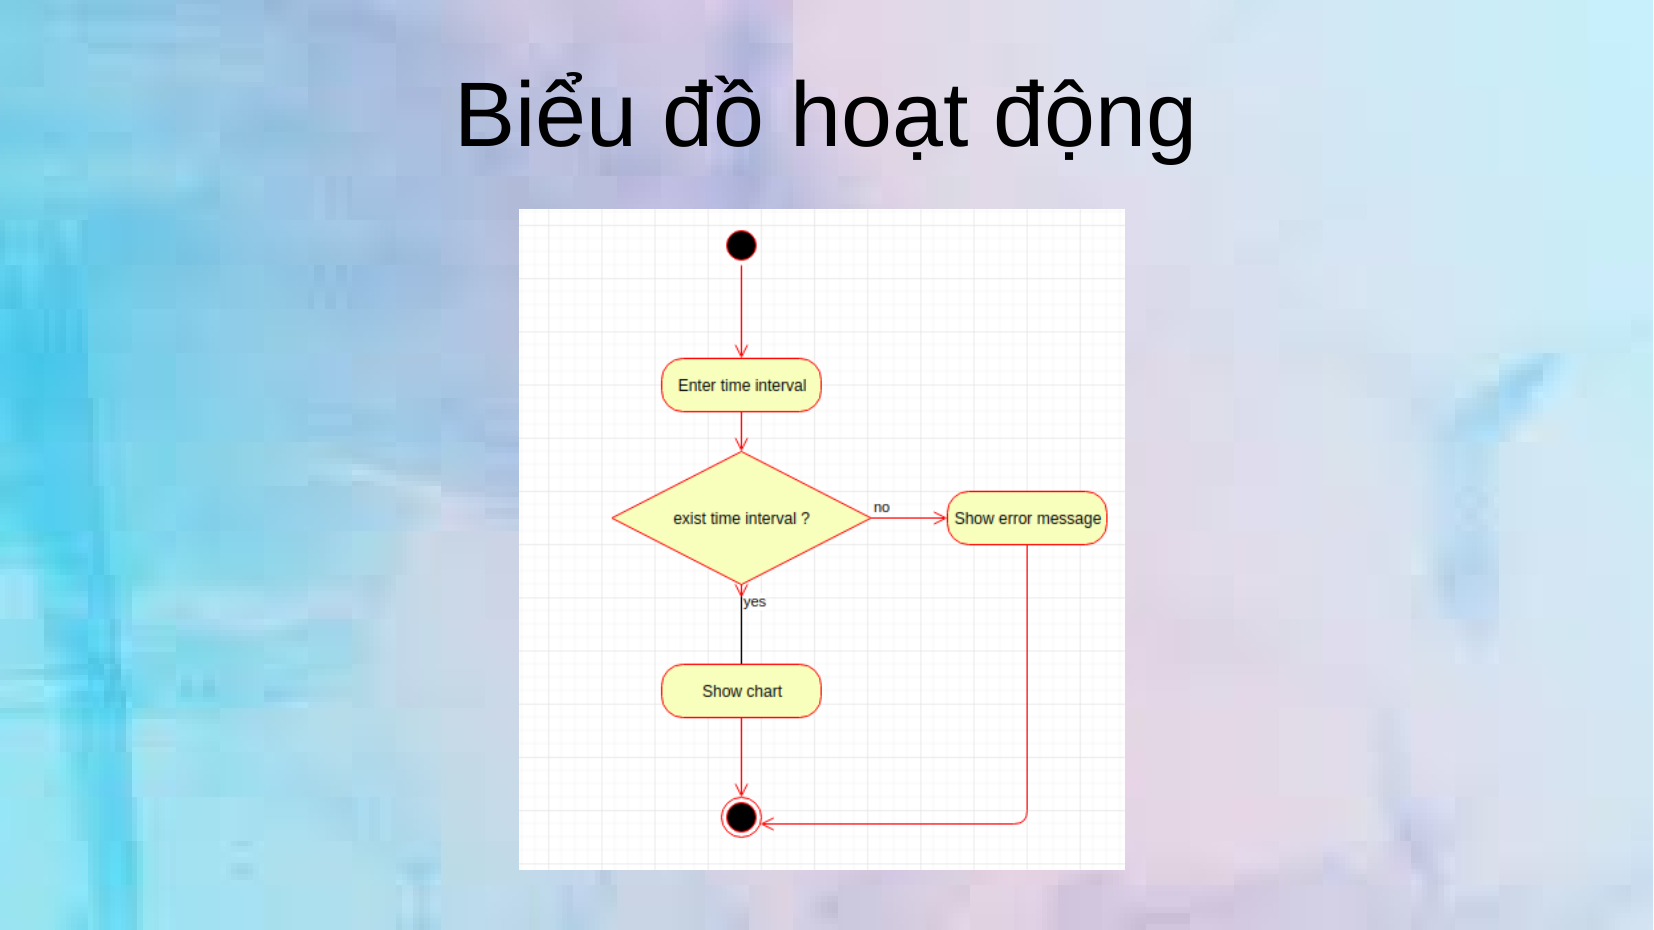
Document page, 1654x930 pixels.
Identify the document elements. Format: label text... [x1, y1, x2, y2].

title Biểu đồ hoạt động [82, 37, 1571, 193]
picture [0, 0, 1654, 930]
